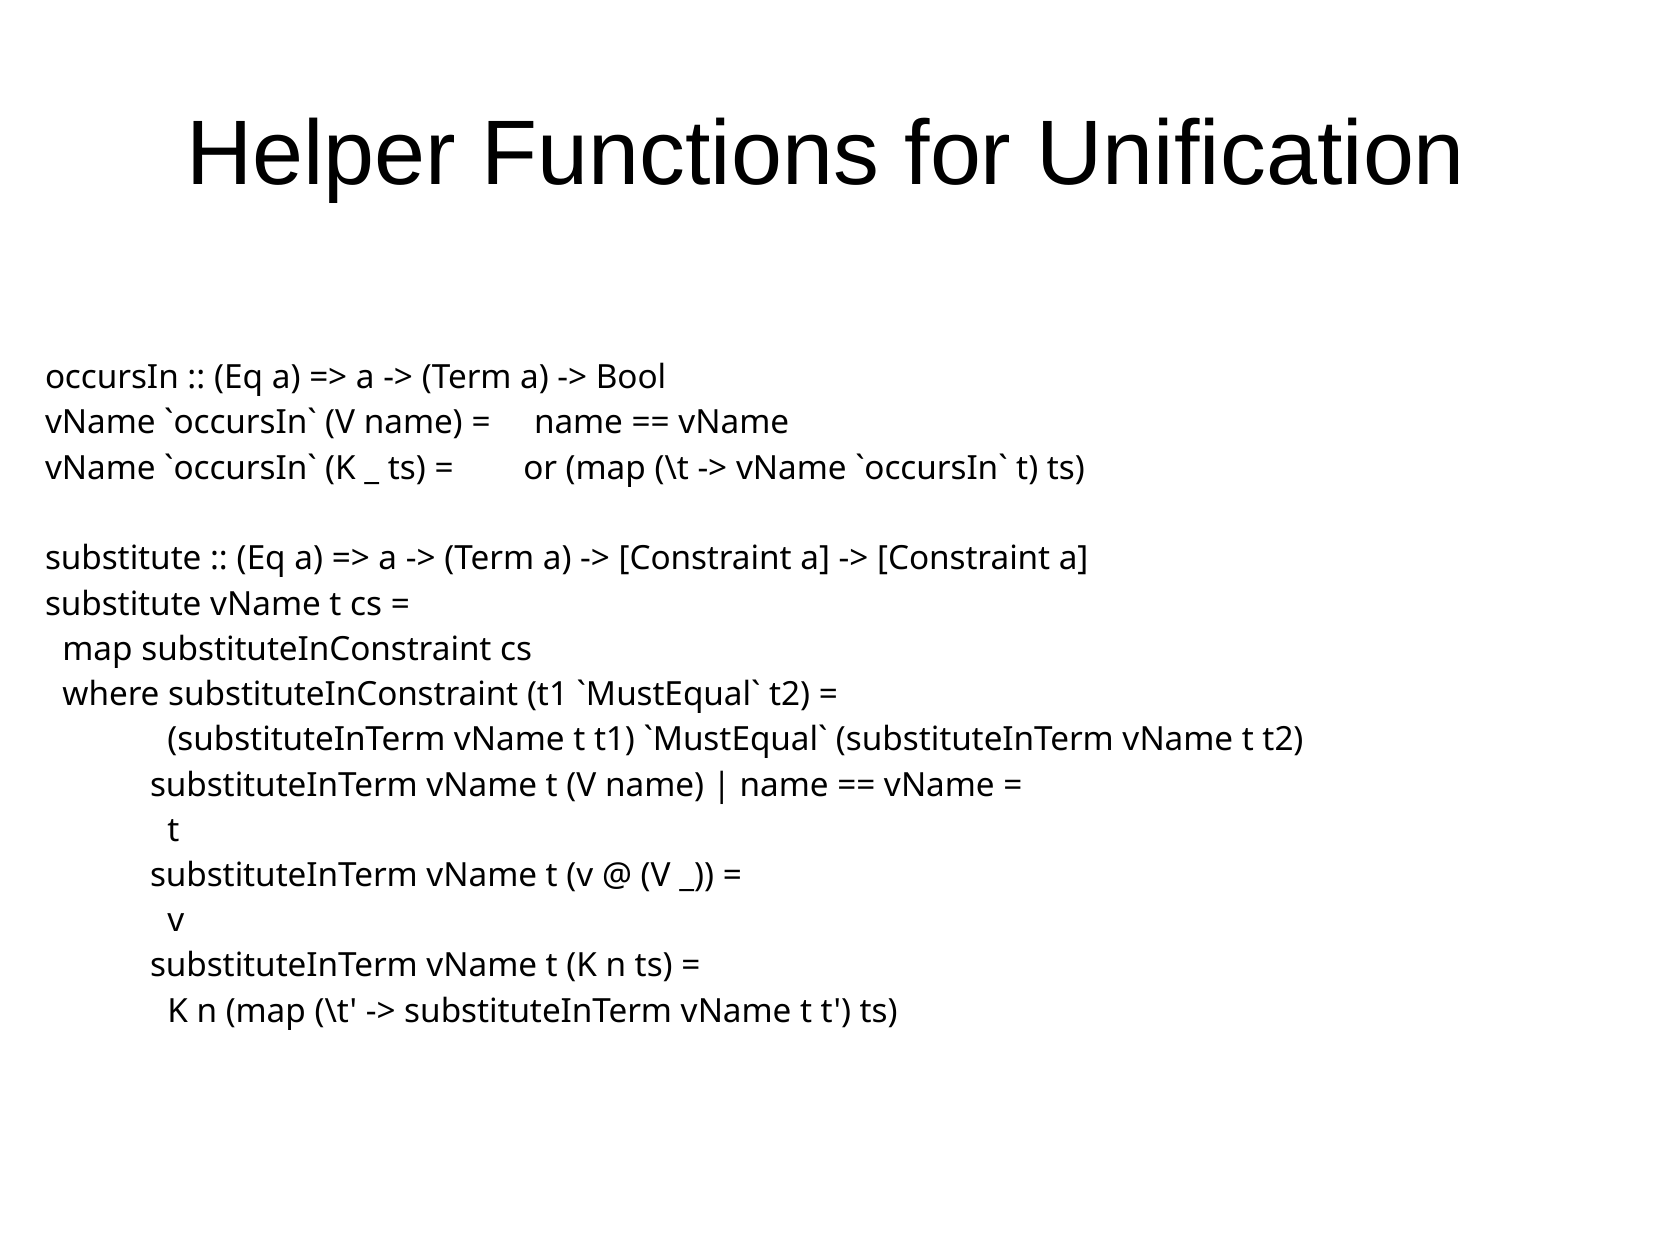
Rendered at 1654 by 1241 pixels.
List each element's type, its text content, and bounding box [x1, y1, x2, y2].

title Helper Functions for Unification [82, 49, 1571, 257]
list occursIn :: (Eq a) => a -> (Term a) -> Bool vName `occursIn` (V name) = name == vName vName `occursIn` (K _ ts) = or (map (\t -> vName `occursIn` t) ts) substitute :: (Eq a) => a -> (Term a) -> [Constraint a] -> [Constraint a] substitute vName t cs = map substituteInConstraint cs where substituteInConstraint (t1 `MustEqual` t2) = (substituteInTerm vName t t1) `MustEqual` (substituteInTerm vName t t2) substituteInTerm vName t (V name) | name == vName = t substituteInTerm vName t (v @ (V _)) = v substituteInTerm vName t (K n ts) = K n (map (\t' -> substituteInTerm vName t t') ts) [45, 353, 1621, 1172]
